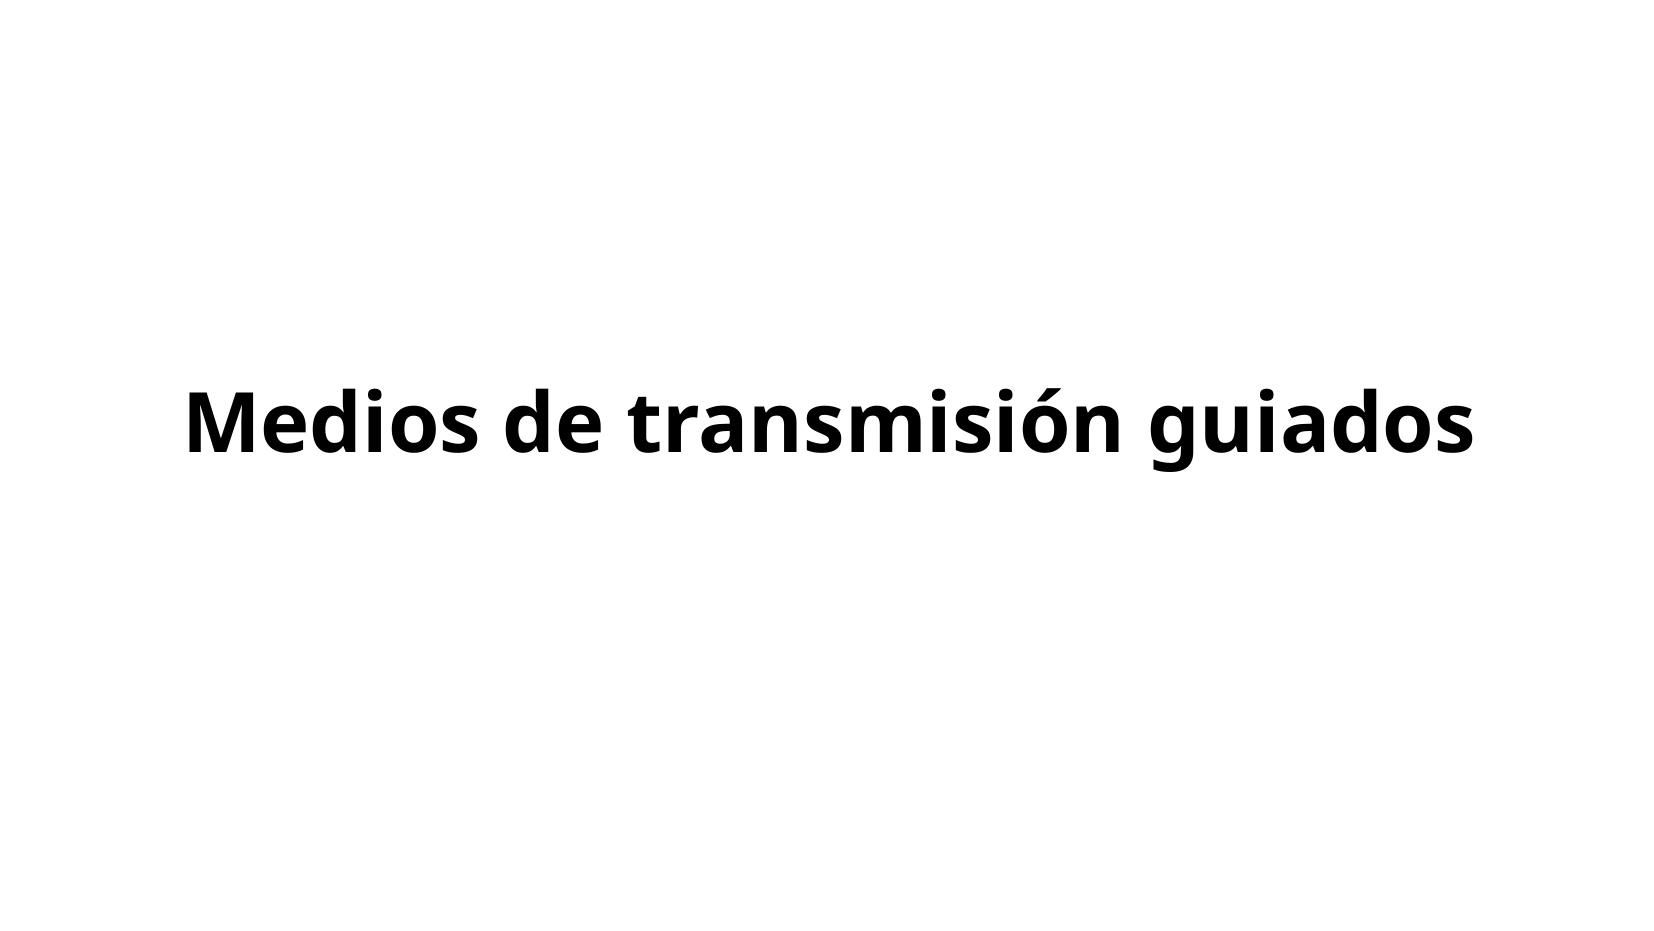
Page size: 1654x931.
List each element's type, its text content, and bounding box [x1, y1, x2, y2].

list Medios de transmisión guiados [88, 14, 1571, 827]
